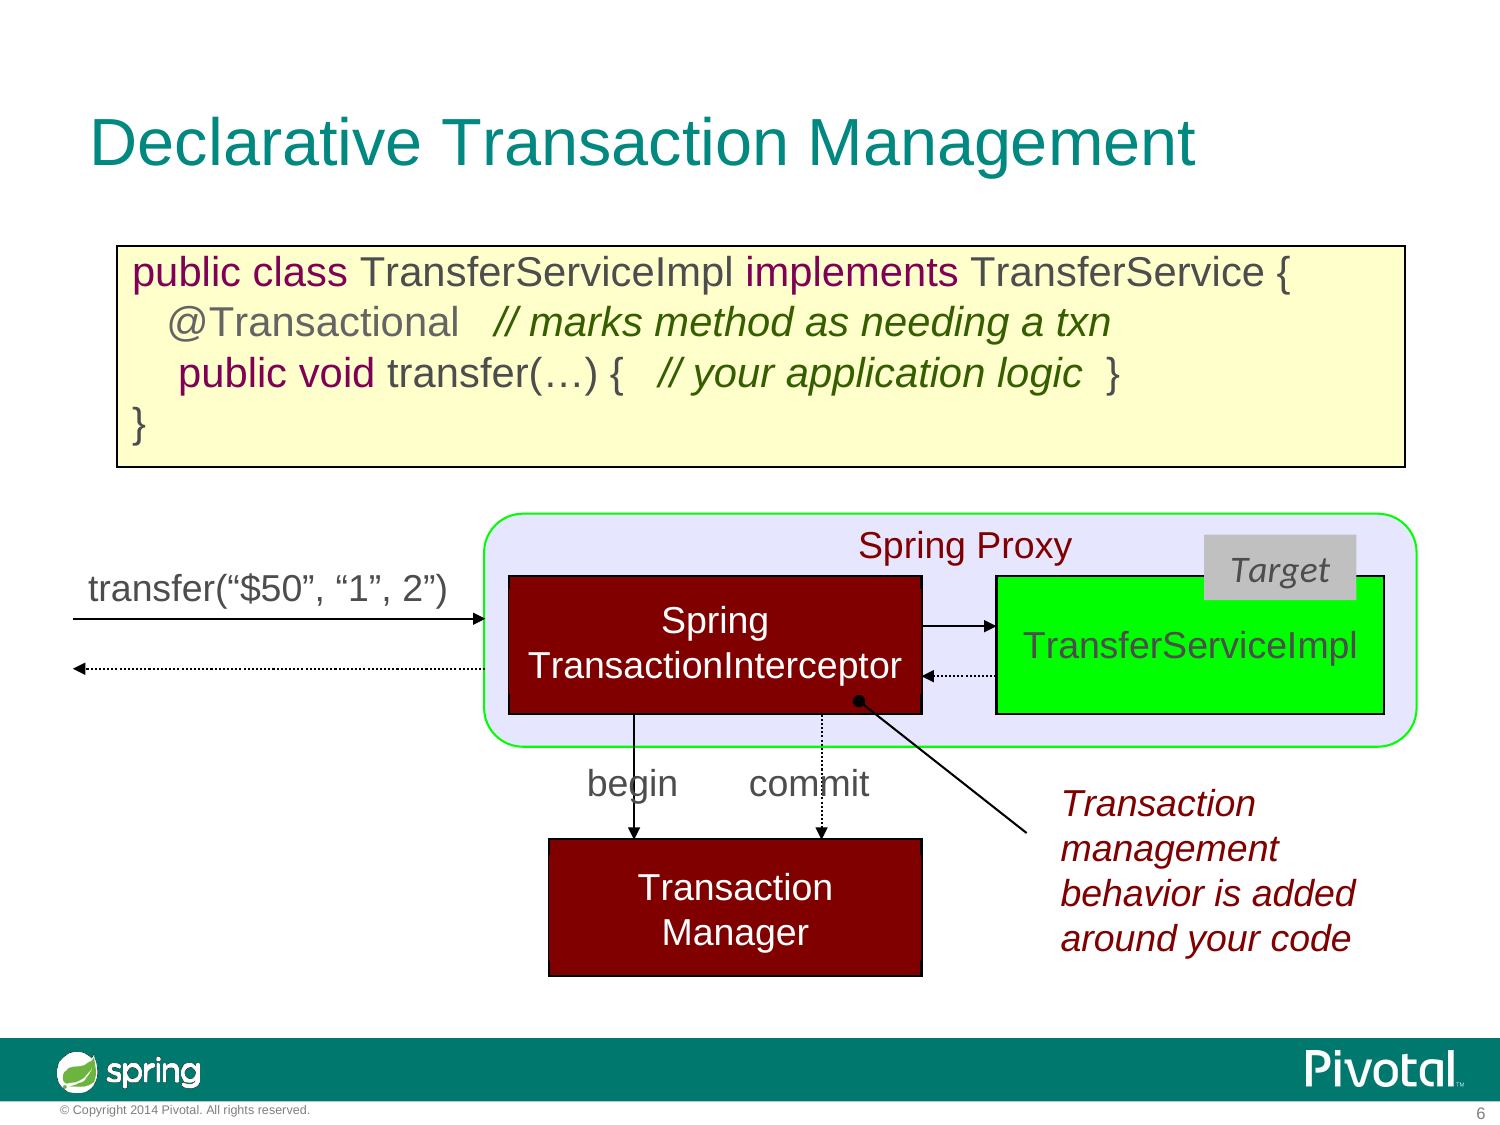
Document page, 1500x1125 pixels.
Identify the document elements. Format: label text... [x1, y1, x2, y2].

text_box commit [734, 751, 885, 812]
picture [1306, 1050, 1464, 1087]
text_box begin [572, 751, 693, 812]
text_box [549, 961, 922, 977]
text_box Target [1204, 534, 1357, 601]
text_box public class TransferServiceImpl implements TransferService { @Transactional // marks method as needing a txn public void transfer(…) { // your application logic } } [117, 246, 1406, 468]
text_box Spring TransactionInterceptor [508, 588, 922, 695]
text_box Spring Proxy [721, 513, 1210, 575]
title Declarative Transaction Management [75, 44, 1426, 233]
text_box transfer(“$50”, “1”, 2”) [73, 556, 464, 617]
text_box [484, 513, 1417, 747]
picture [32, 1041, 210, 1103]
text_box Transaction Manager [549, 855, 922, 961]
text_box Transaction management behavior is added around your code [1045, 771, 1373, 968]
text_box TransferServiceImpl [996, 613, 1385, 675]
text_box [549, 838, 922, 855]
